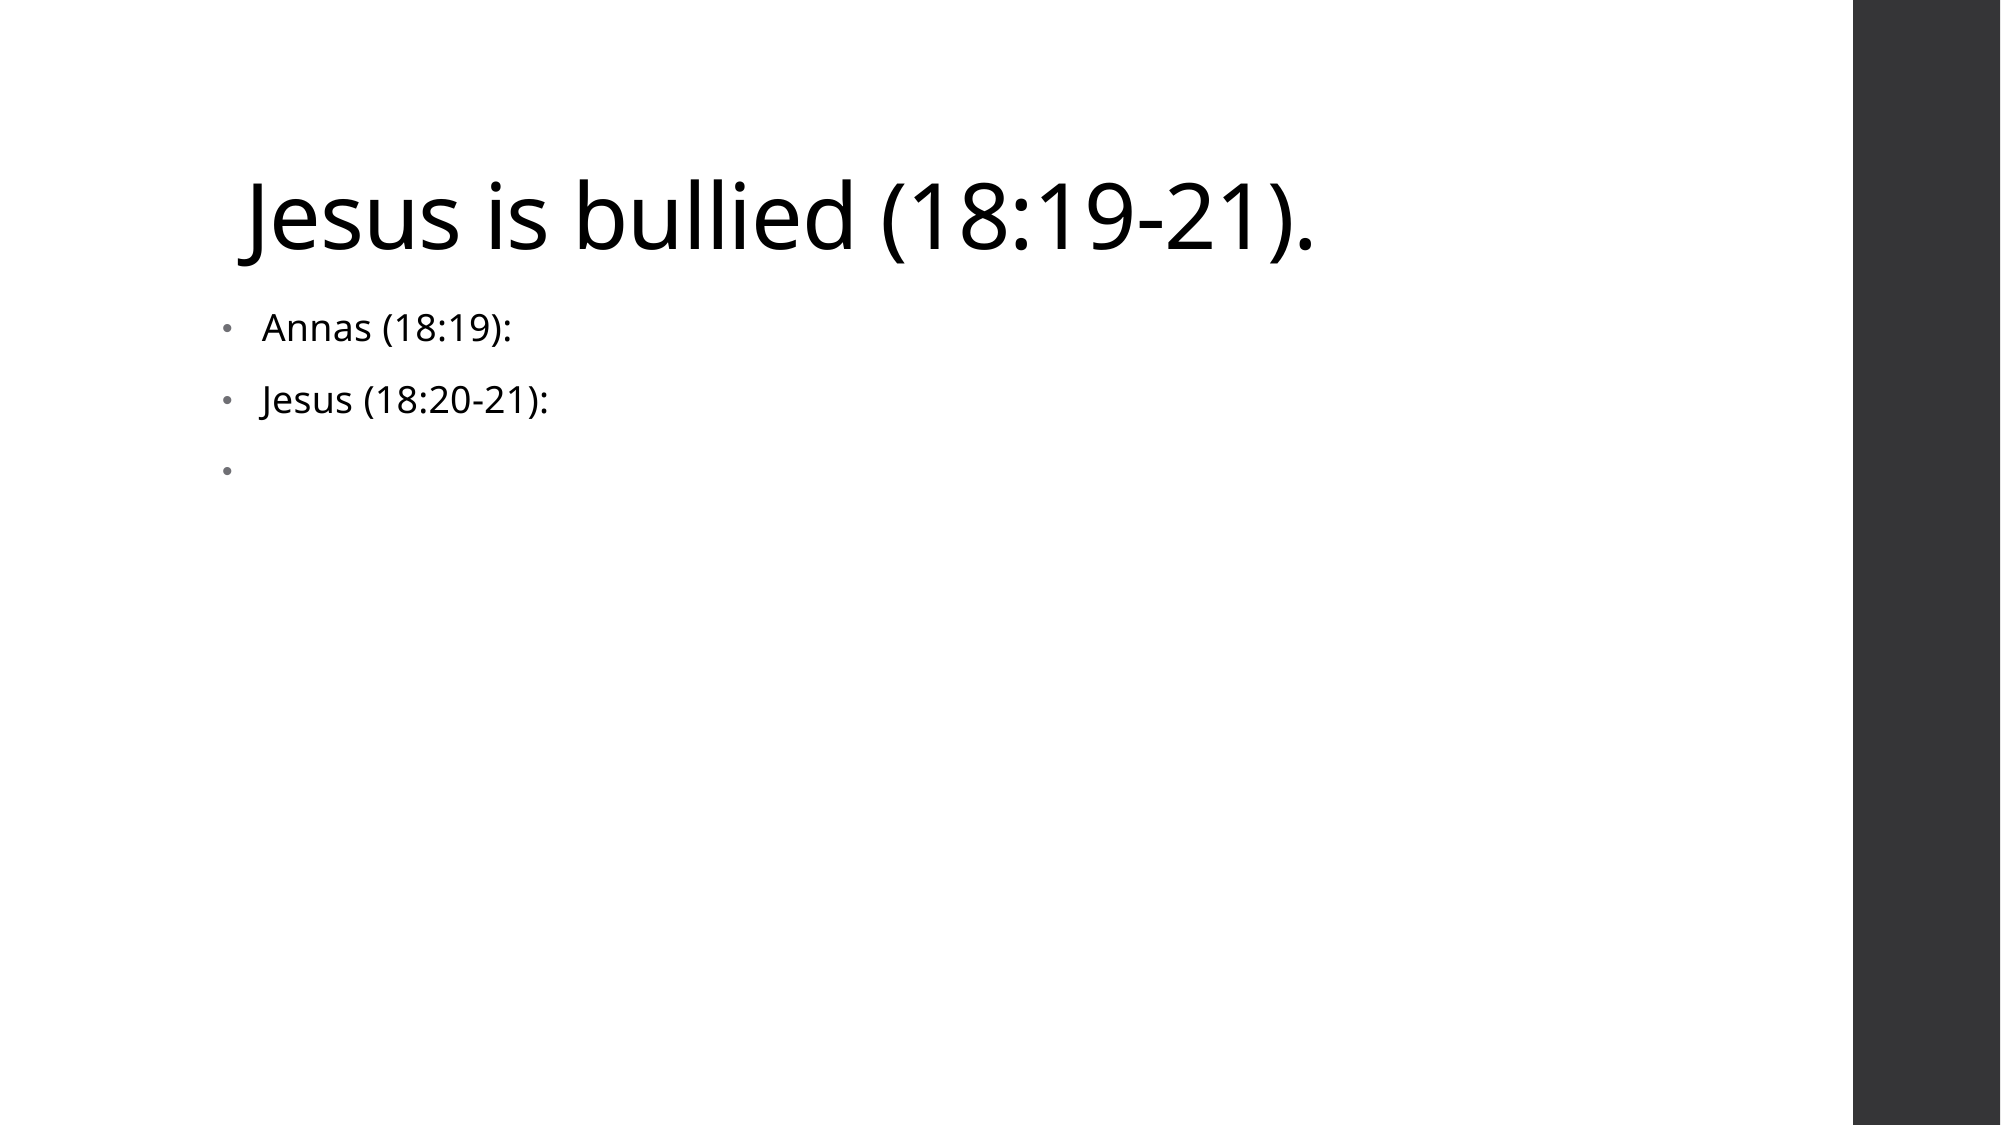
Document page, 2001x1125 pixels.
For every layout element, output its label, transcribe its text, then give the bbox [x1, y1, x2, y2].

title Jesus is bullied (18:19-21). [206, 60, 1797, 278]
list Annas (18:19): Jesus (18:20-21): [206, 299, 1617, 1014]
